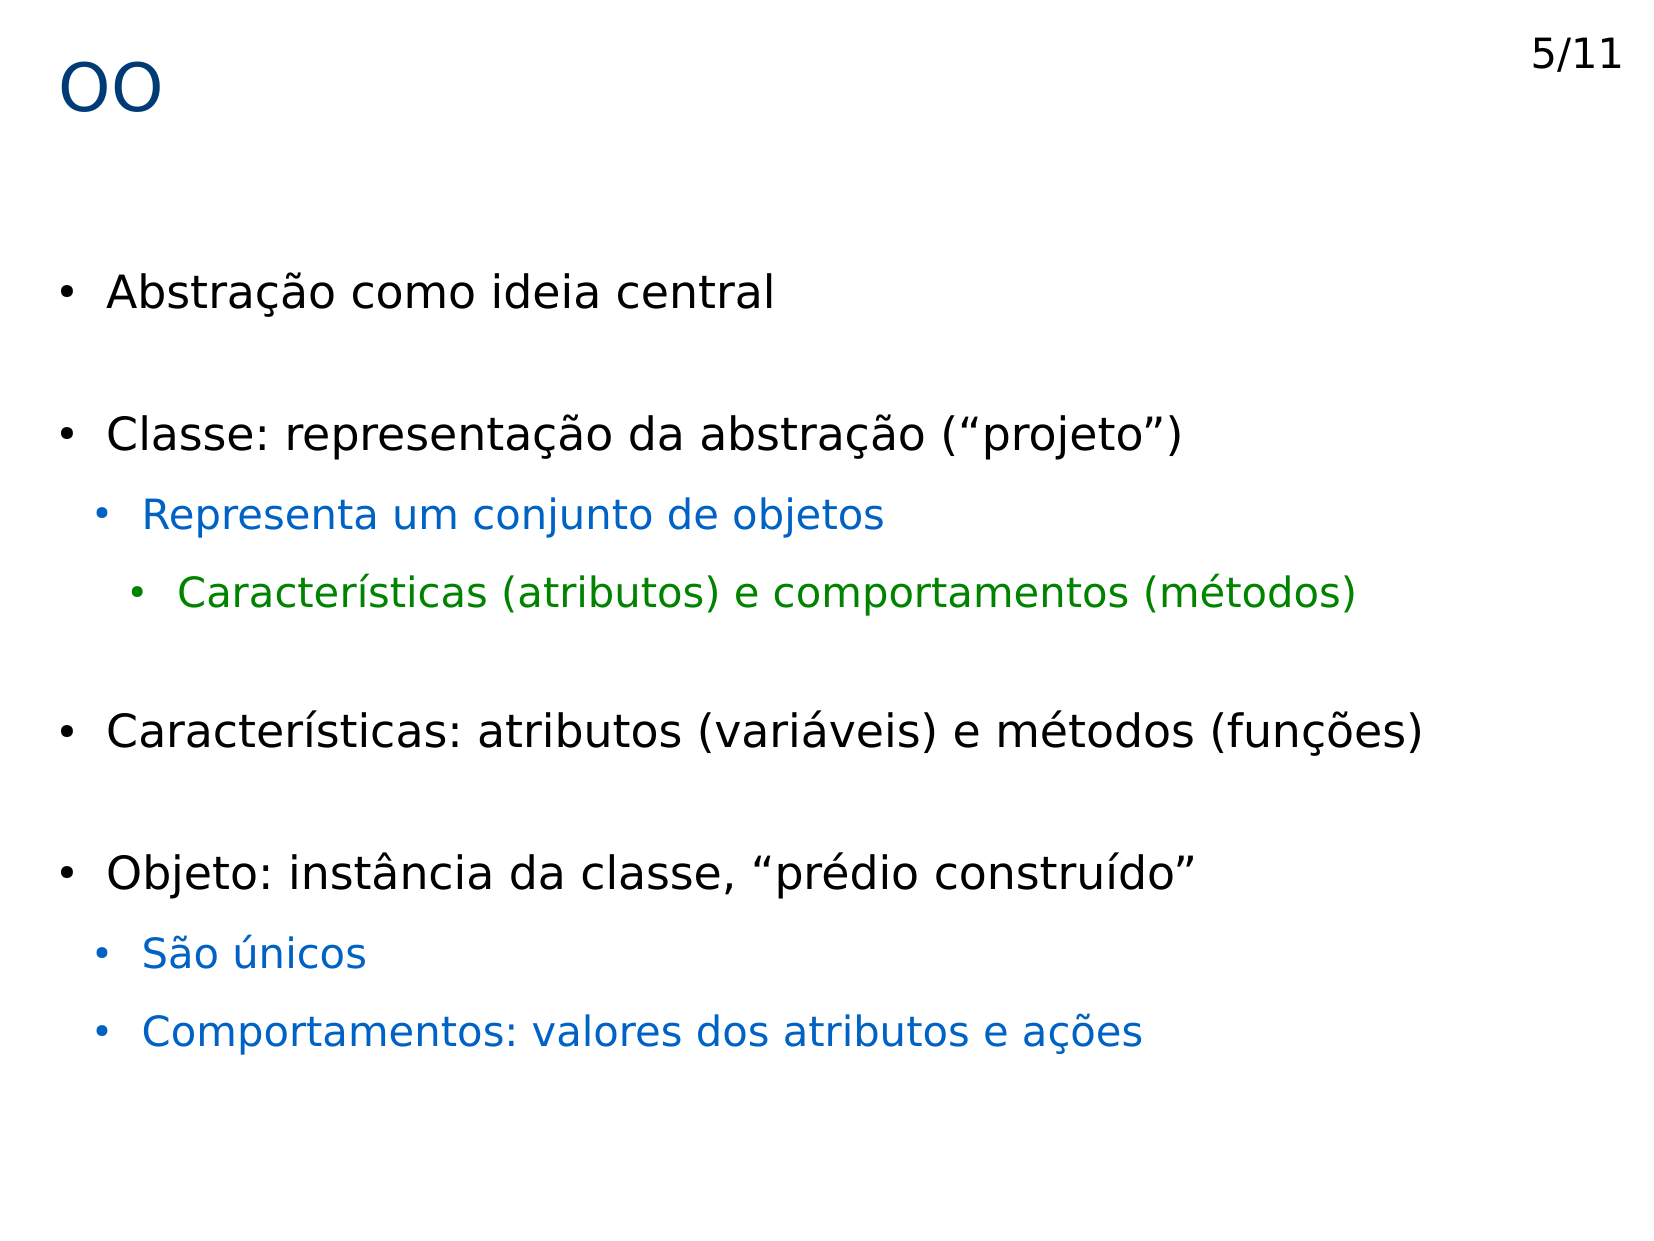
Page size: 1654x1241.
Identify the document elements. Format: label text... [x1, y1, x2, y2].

title OO [59, 29, 1506, 148]
list Abstração como ideia central Classe: representação da abstração (“projeto”) Representa um conjunto de objetos Características (atributos) e comportamentos (métodos) Características: atributos (variáveis) e métodos (funções) Objeto: instância da classe, “prédio construído” São únicos Comportamentos: valores dos atributos e ações [59, 265, 1625, 1211]
